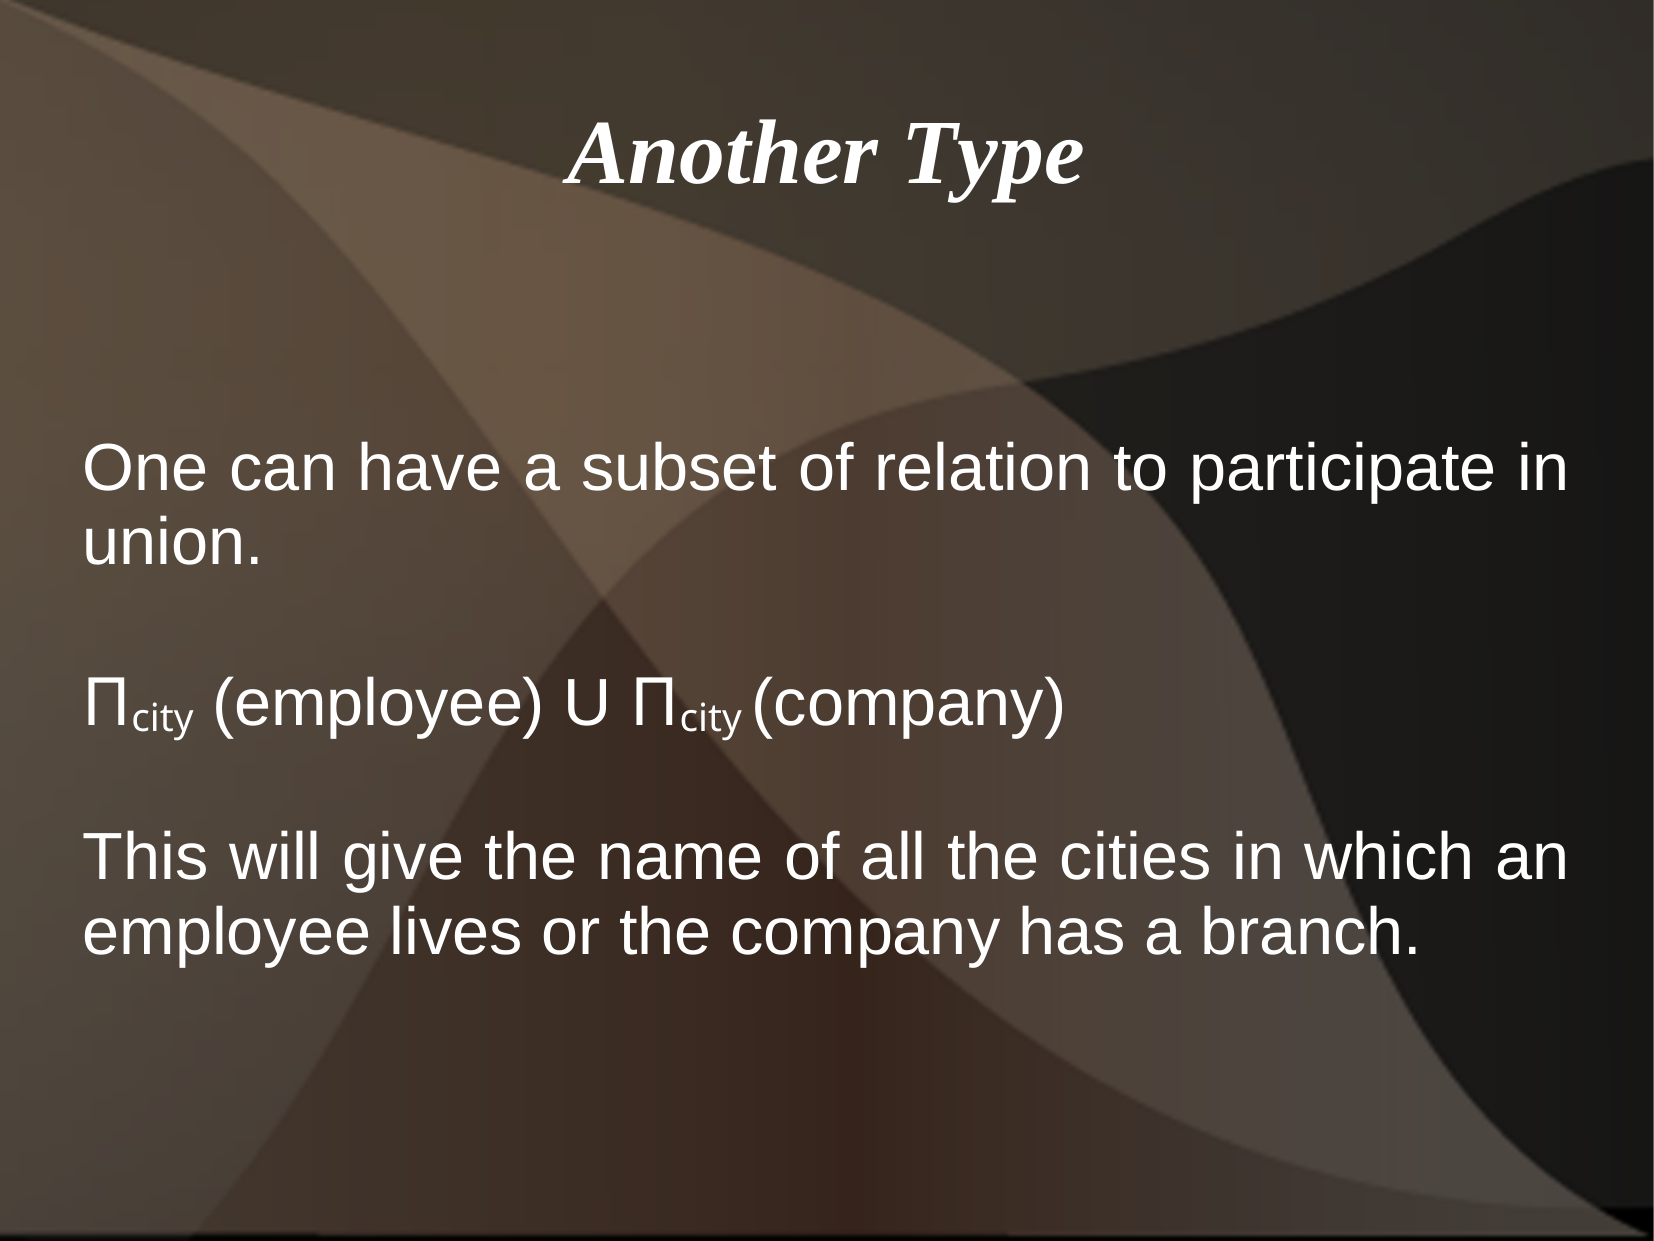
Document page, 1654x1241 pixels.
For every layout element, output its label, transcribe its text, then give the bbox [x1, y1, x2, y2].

title Another Type [82, 56, 1571, 250]
subtitle One can have a subset of relation to participate in union. Πcity (employee) U Πcity (company) This will give the name of all the cities in which an employee lives or the company has a branch. [82, 297, 1571, 1102]
picture [0, 0, 1654, 1241]
